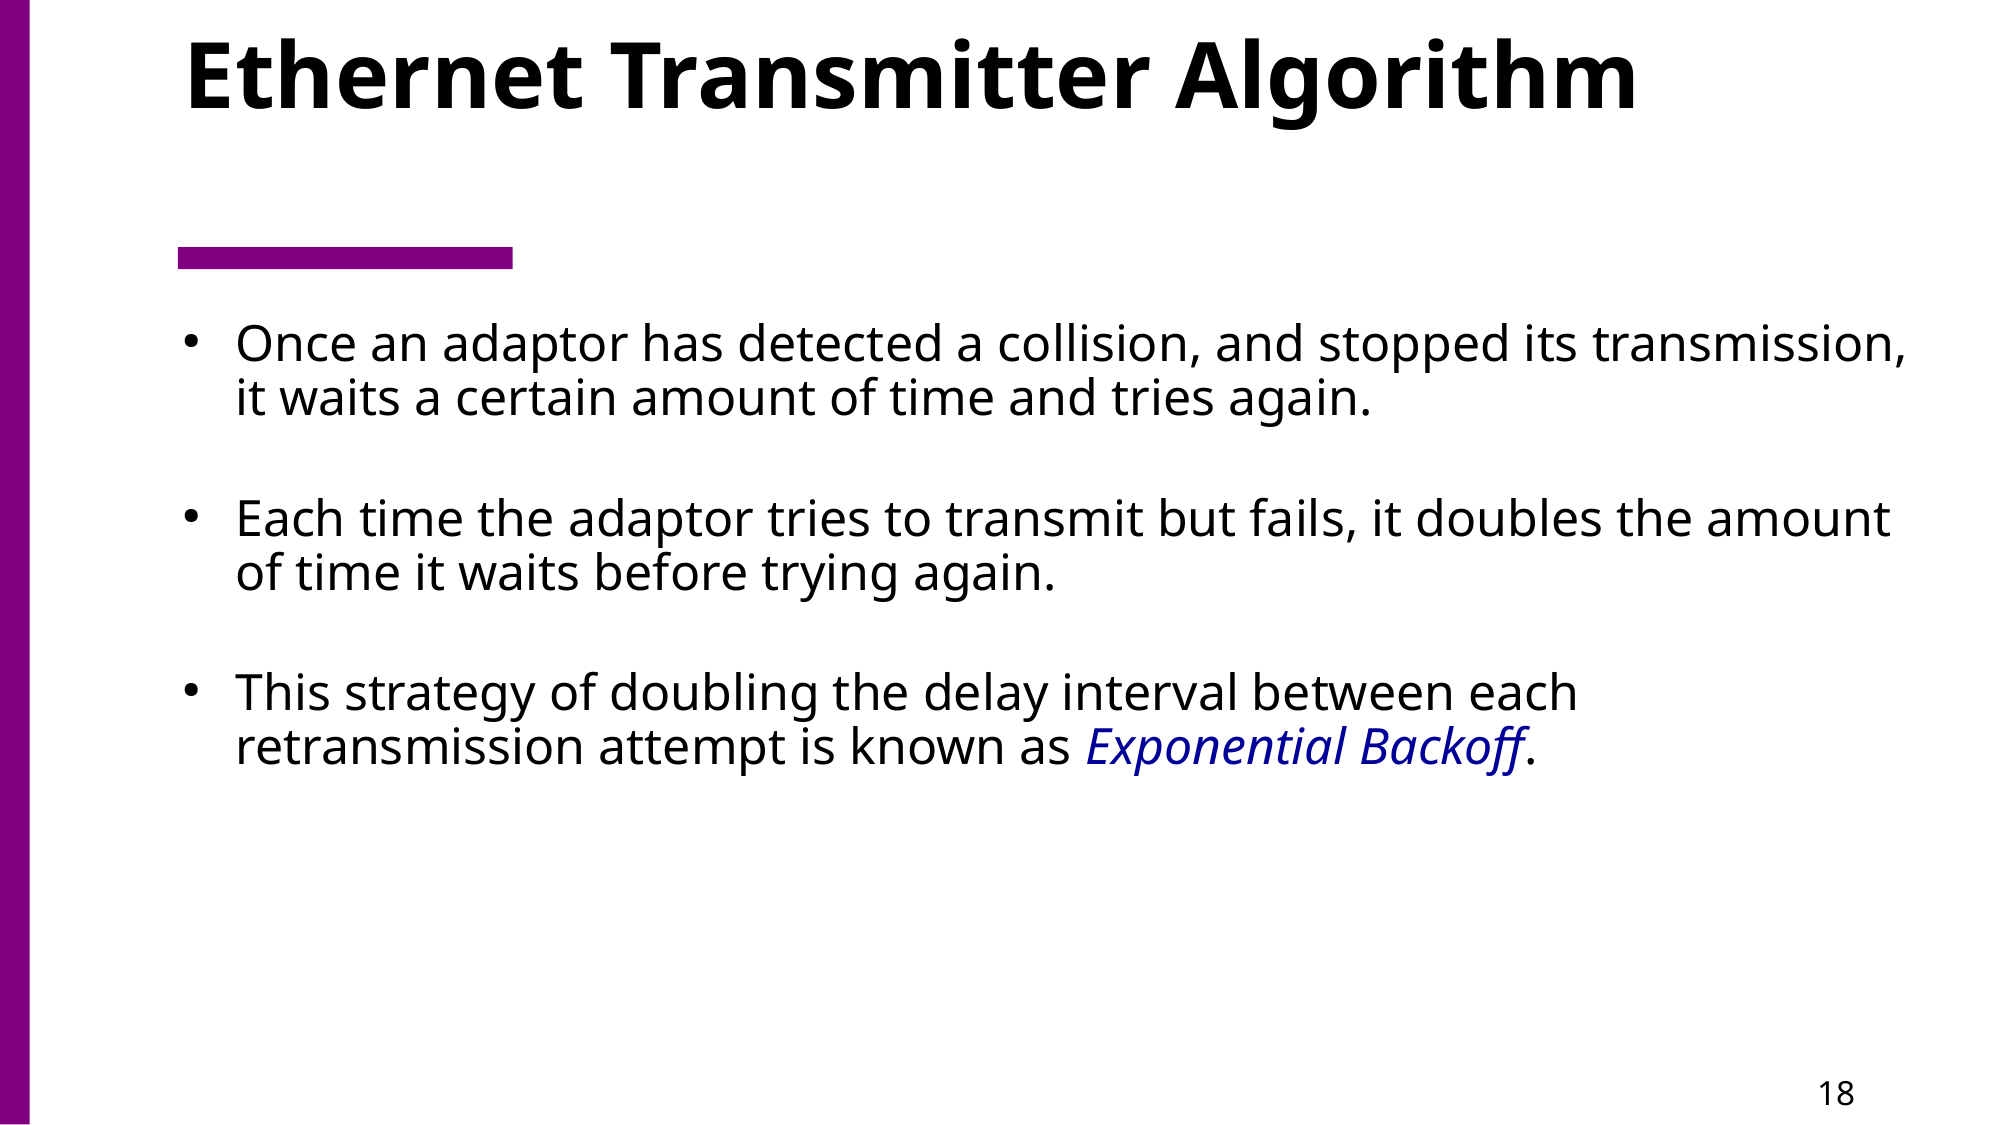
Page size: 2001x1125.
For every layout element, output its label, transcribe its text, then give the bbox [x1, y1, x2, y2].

title Ethernet Transmitter Algorithm [133, 0, 1946, 135]
list Once an adaptor has detected a collision, and stopped its transmission, it waits a certain amount of time and tries again. Each time the adaptor tries to transmit but fails, it doubles the amount of time it waits before trying again. This strategy of doubling the delay interval between each retransmission attempt is known as Exponential Backoff. [149, 184, 1959, 1024]
